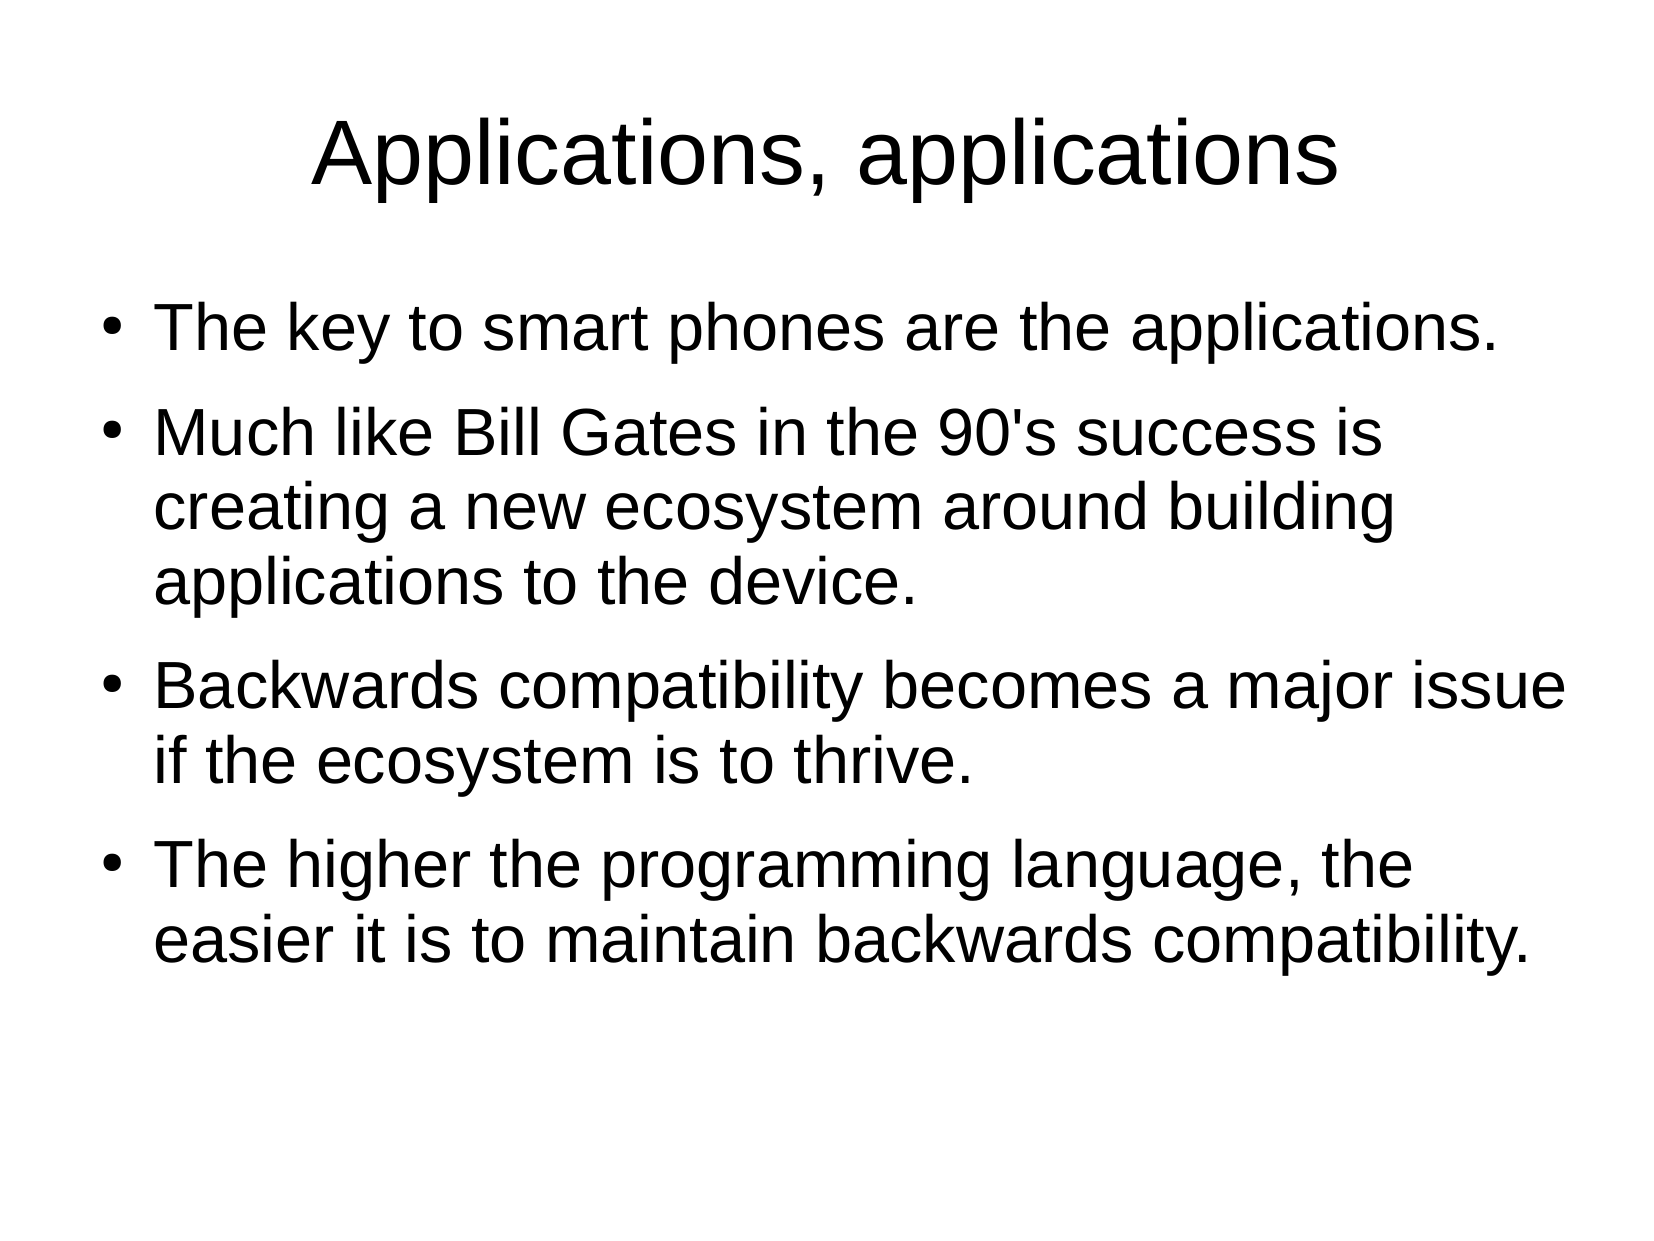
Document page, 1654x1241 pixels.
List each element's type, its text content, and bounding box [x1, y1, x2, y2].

list The key to smart phones are the applications. Much like Bill Gates in the 90's success is creating a new ecosystem around building applications to the device. Backwards compatibility becomes a major issue if the ecosystem is to thrive. The higher the programming language, the easier it is to maintain backwards compatibility. [82, 290, 1571, 1109]
title Applications, applications [82, 49, 1571, 257]
